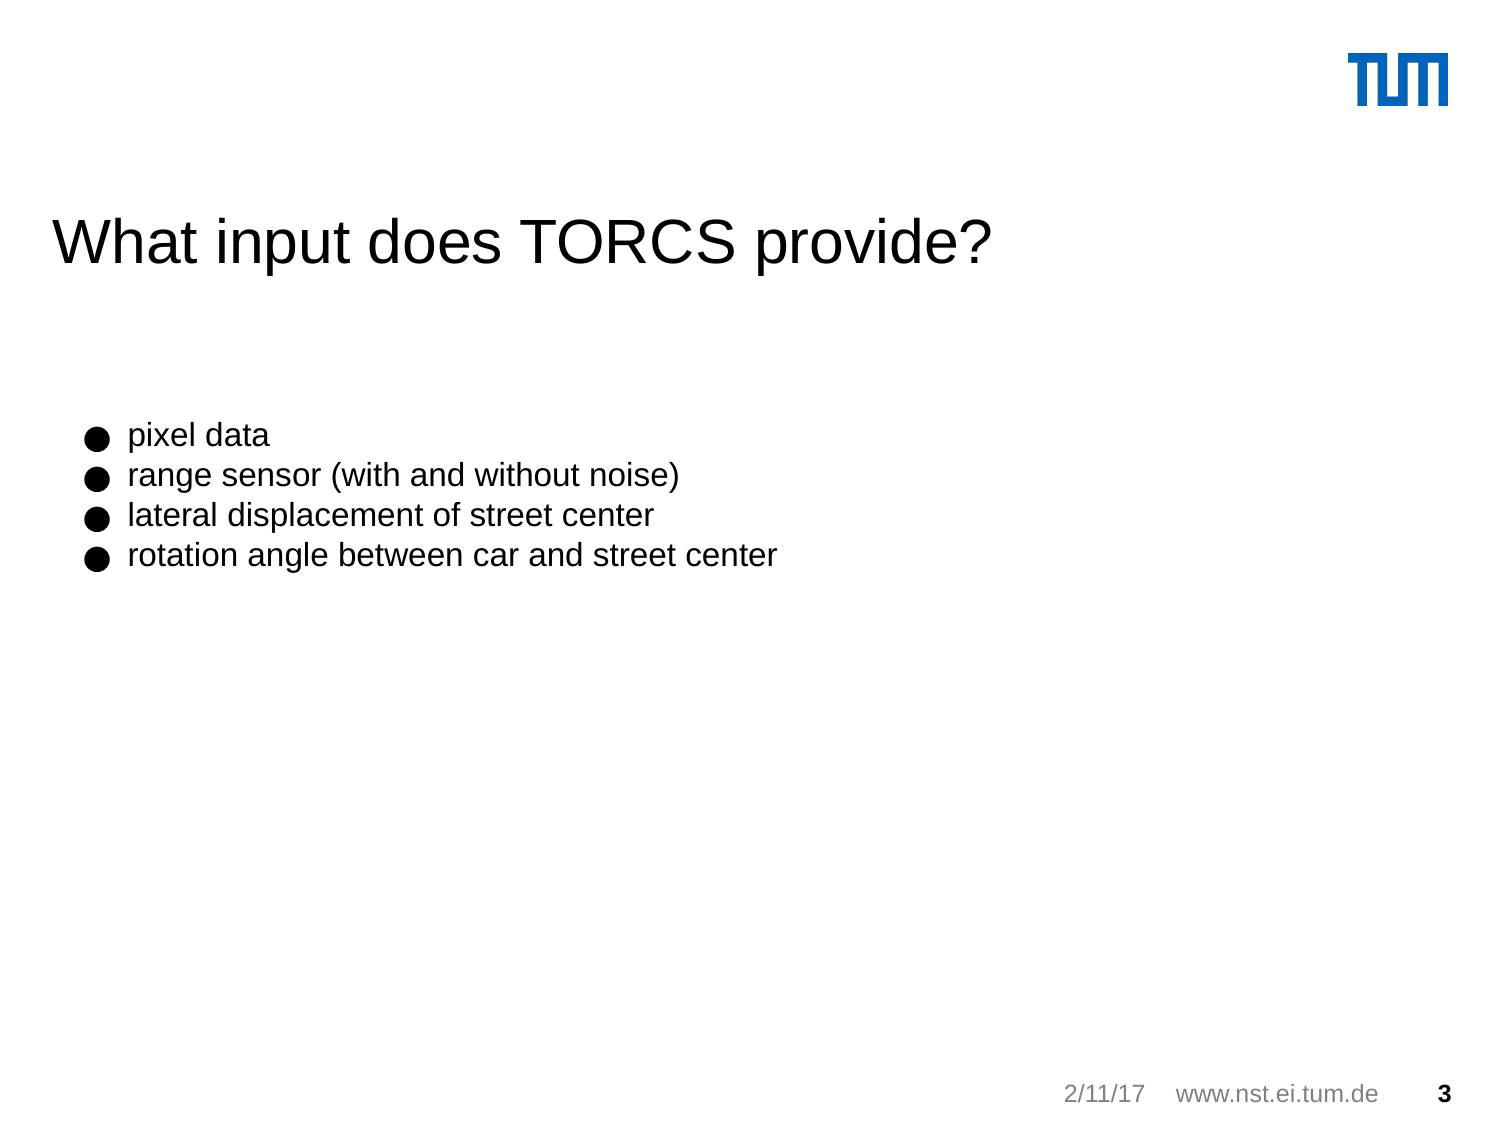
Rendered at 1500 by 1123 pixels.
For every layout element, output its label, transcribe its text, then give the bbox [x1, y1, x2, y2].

picture [1348, 53, 1448, 106]
text_box pixel data range sensor (with and without noise) lateral displacement of street center rotation angle between car and street center [52, 413, 1453, 1063]
text_box What input does TORCS provide? [52, 200, 1453, 355]
